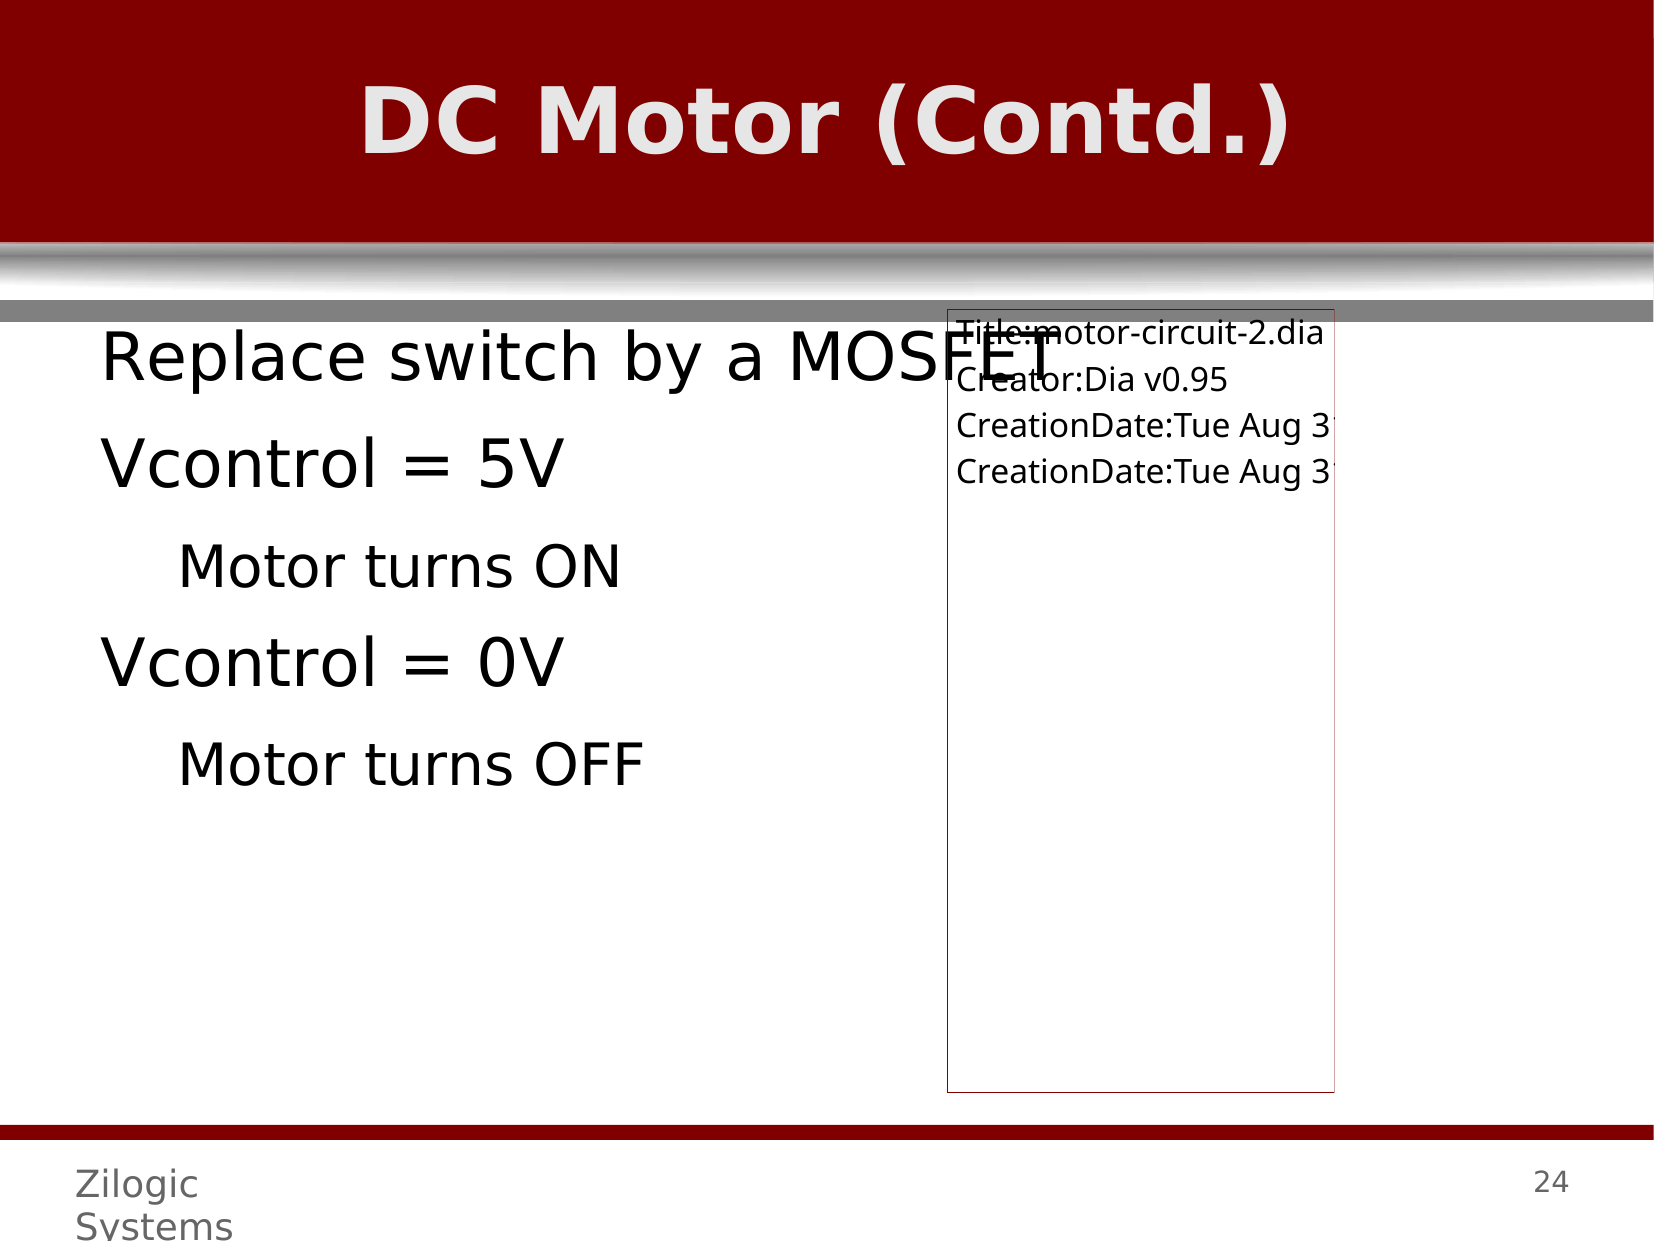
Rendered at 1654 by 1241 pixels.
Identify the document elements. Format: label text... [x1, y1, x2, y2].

title DC Motor (Contd.) [82, 26, 1571, 218]
picture [944, 307, 1335, 1093]
list Replace switch by a MOSFET Vcontrol = 5V Motor turns ON Vcontrol = 0V Motor turns OFF [82, 318, 809, 1094]
